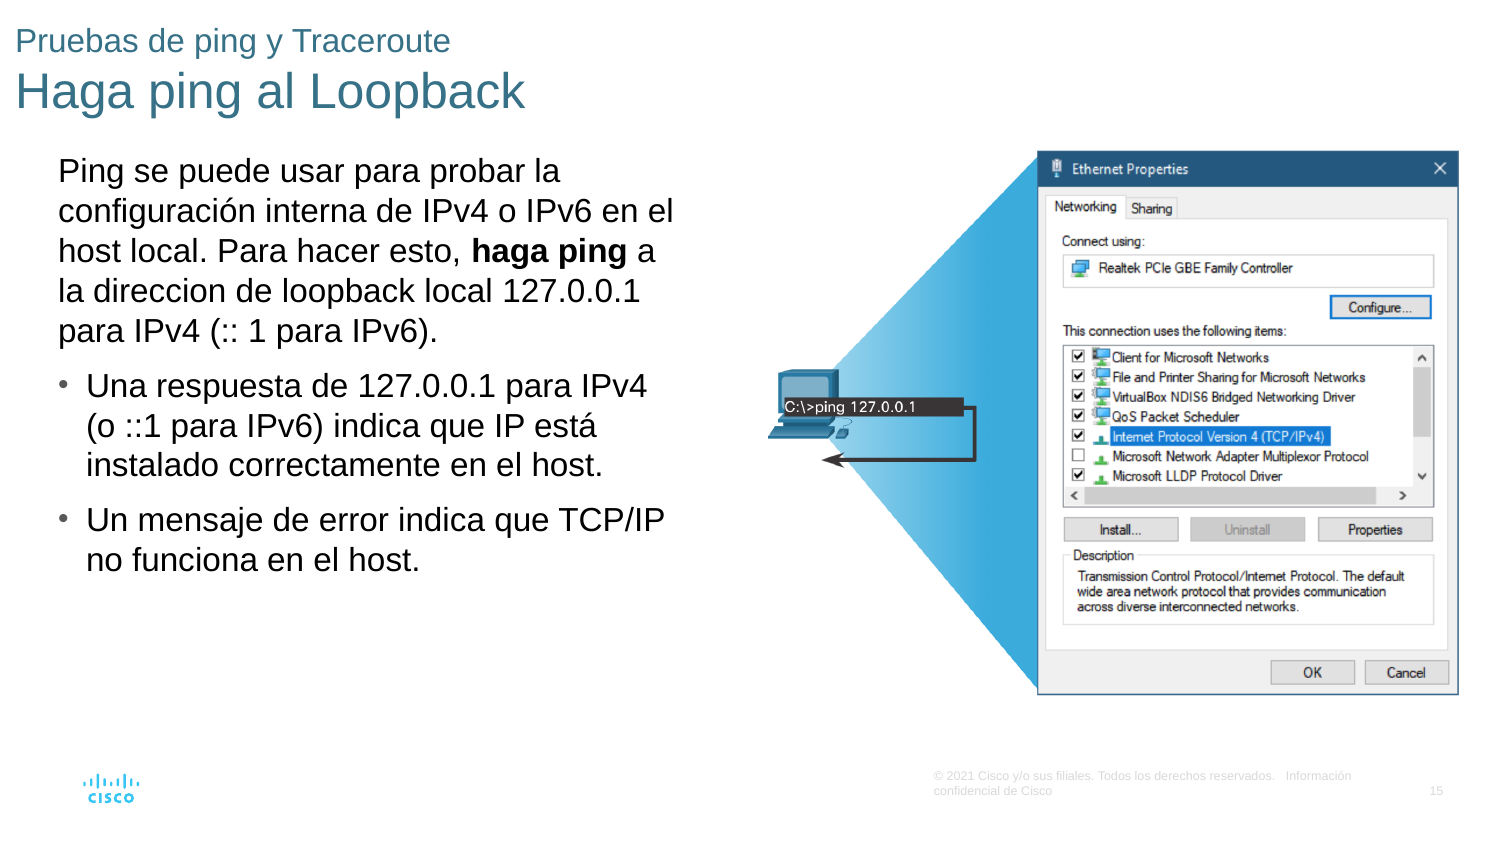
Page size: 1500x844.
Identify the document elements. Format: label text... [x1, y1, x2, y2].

picture [750, 136, 1471, 707]
title Pruebas de ping y Traceroute Haga ping al Loopback [0, 6, 1500, 131]
list Ping se puede usar para probar la configuración interna de IPv4 o IPv6 en el host local. Para hacer esto, haga ping a la direccion de loopback local 127.0.0.1 para IPv4 (:: 1 para IPv6). Una respuesta de 127.0.0.1 para IPv4 (o ::1 para IPv6) indica que IP está instalado correctamente en el host. Un mensaje de error indica que TCP/IP no funciona en el host. [43, 142, 715, 702]
